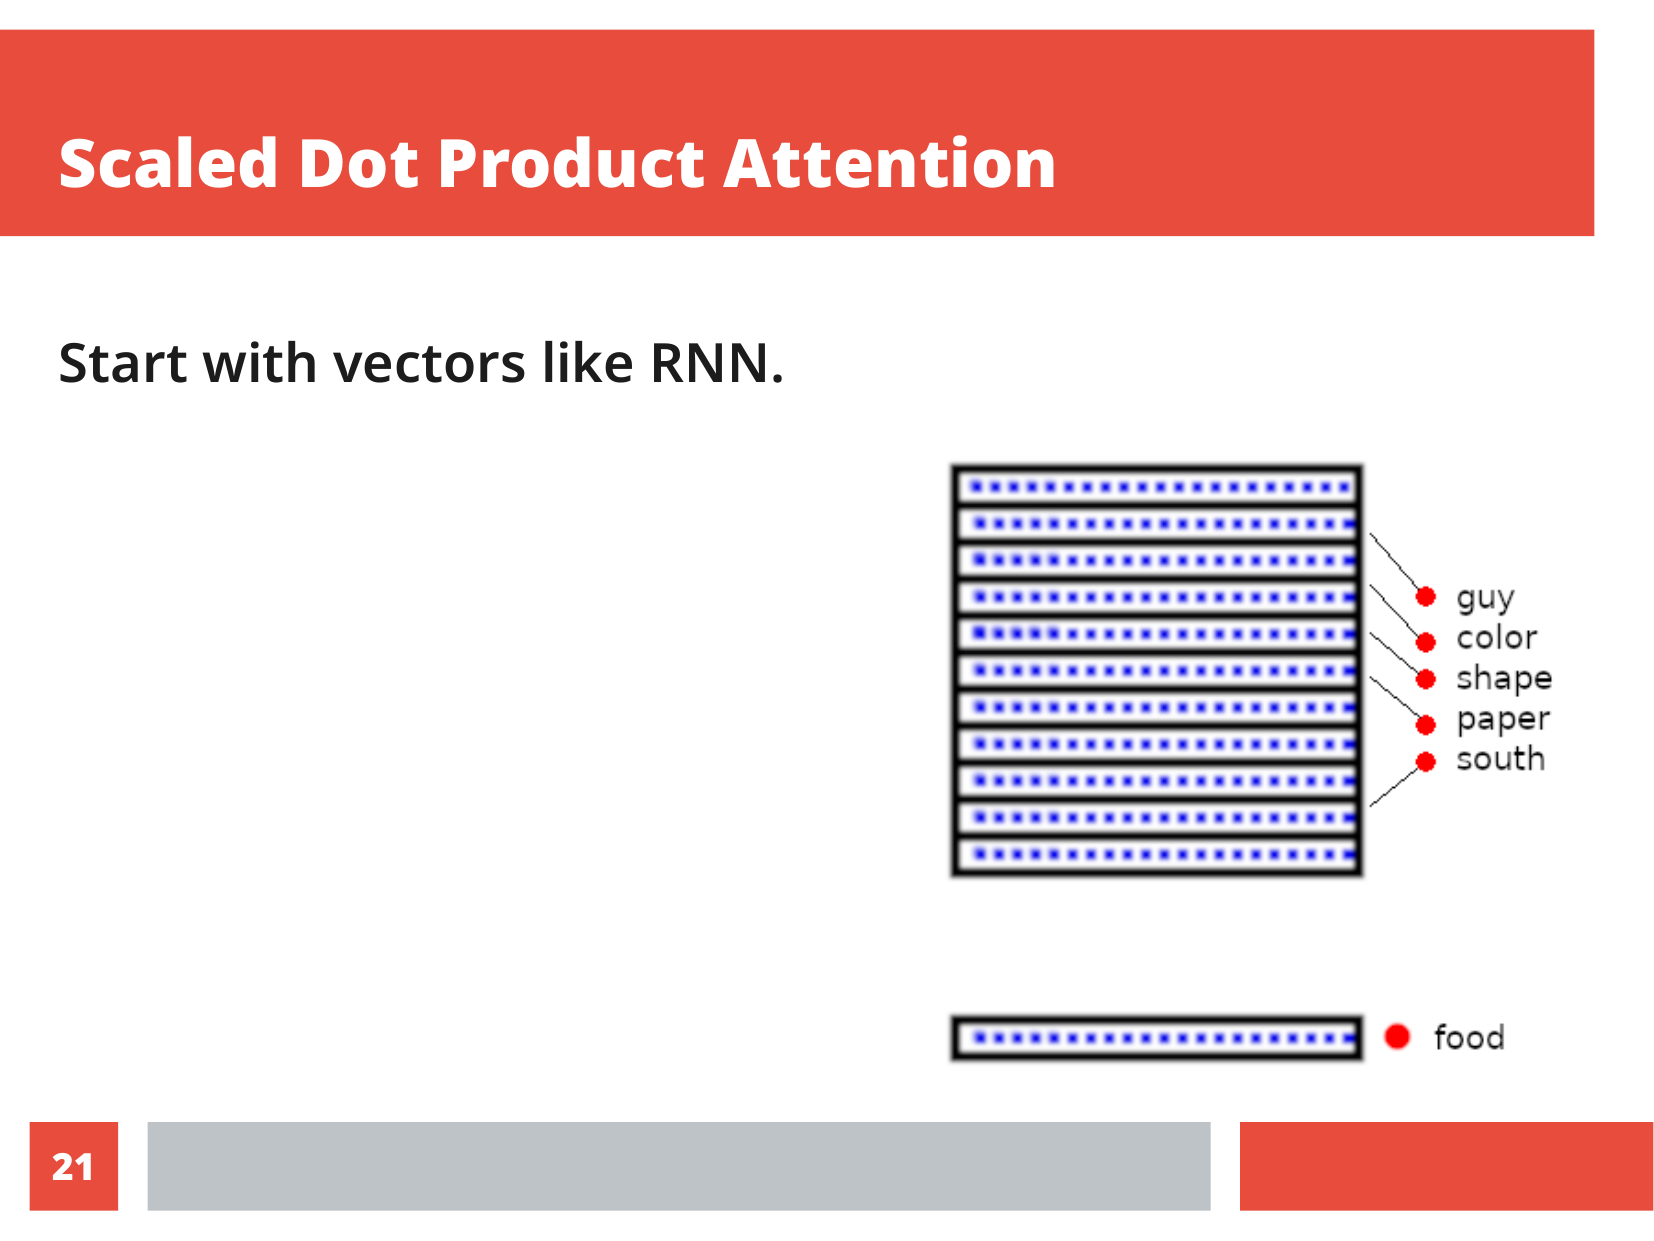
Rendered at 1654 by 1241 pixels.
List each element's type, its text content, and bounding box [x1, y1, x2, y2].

picture [930, 449, 1572, 1092]
list Start with vectors like RNN. [59, 324, 1565, 1093]
title Scaled Dot Product Attention [59, 59, 1595, 207]
